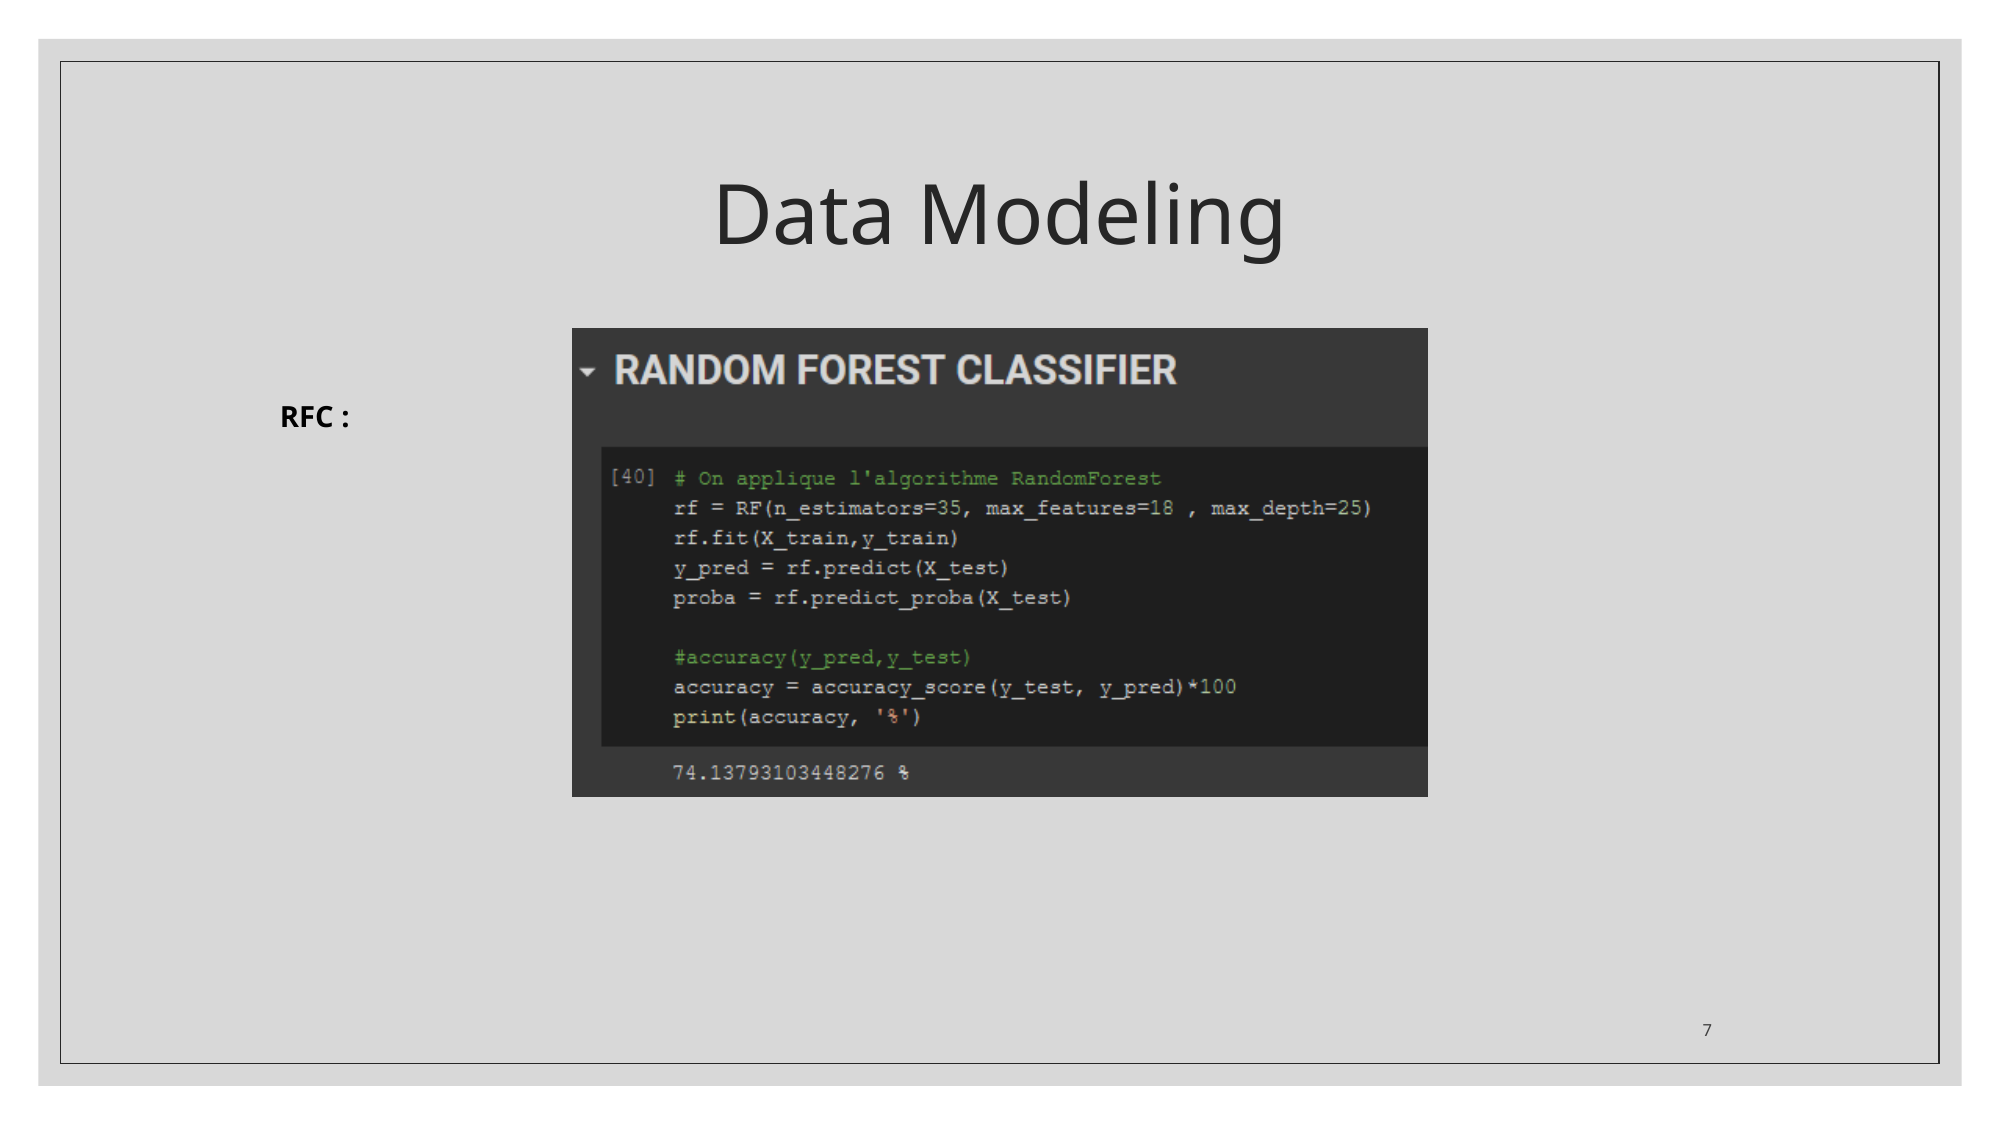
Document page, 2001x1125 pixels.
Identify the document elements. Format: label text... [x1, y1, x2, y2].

picture [572, 328, 1428, 797]
text_box [1687, 990, 1825, 1051]
title Data Modeling [174, 105, 1825, 331]
list RFC : [174, 345, 1825, 977]
